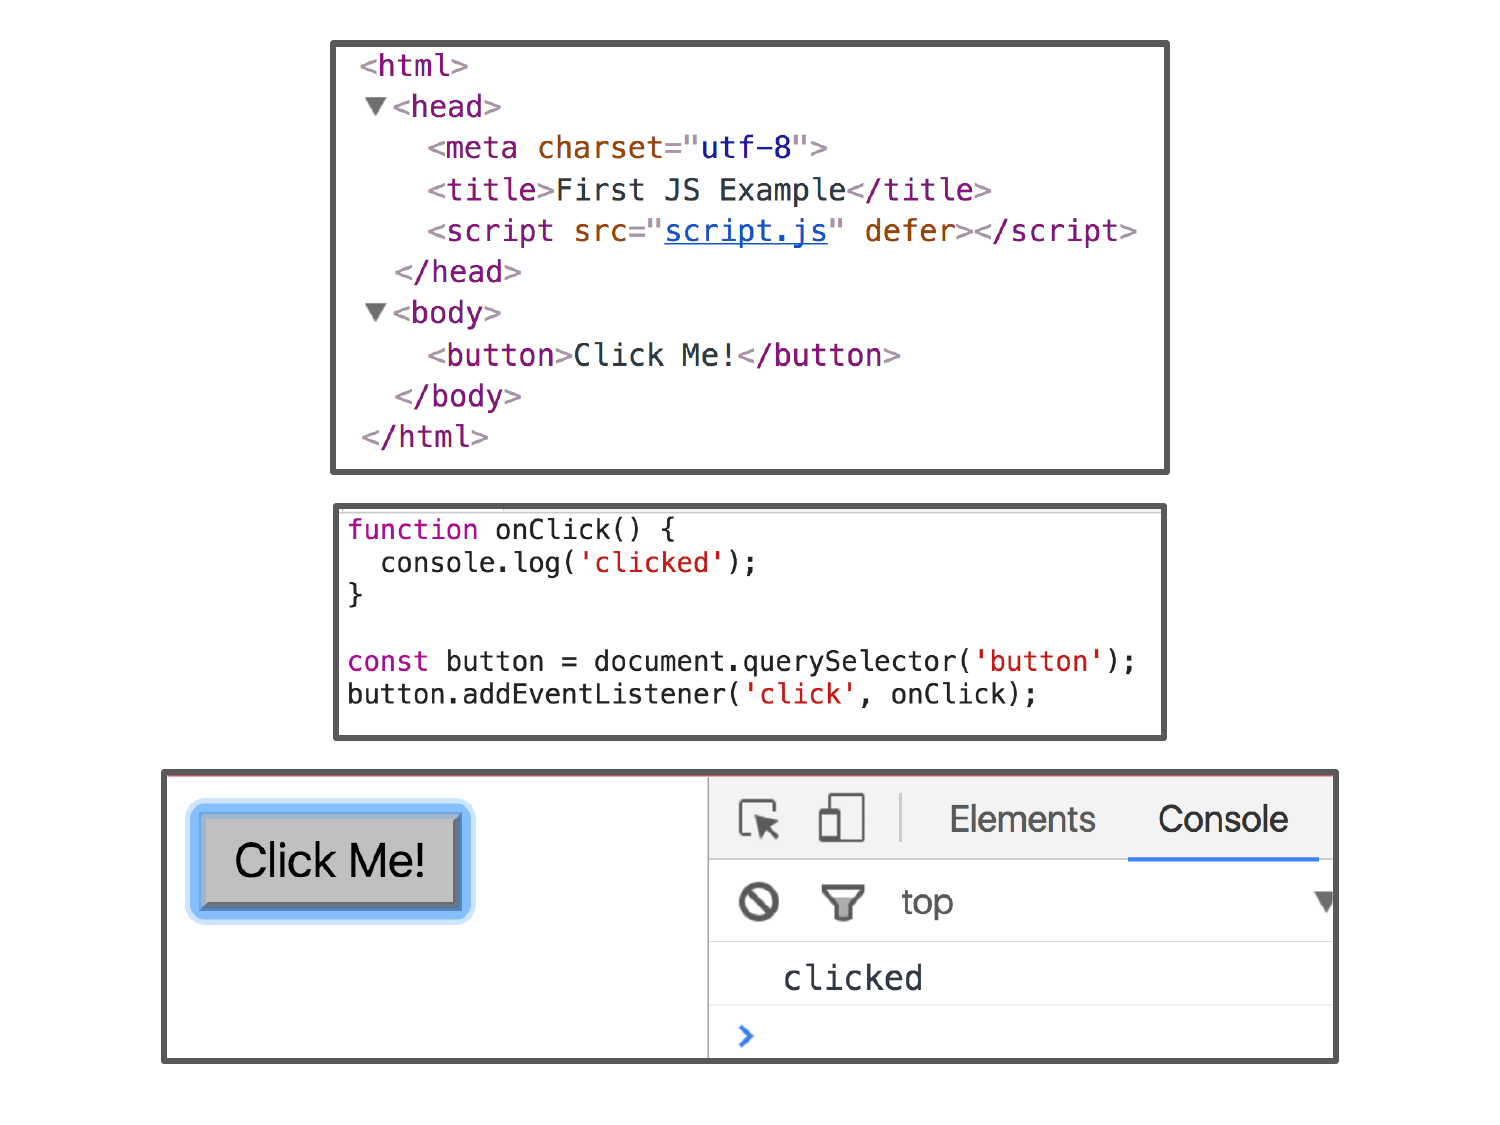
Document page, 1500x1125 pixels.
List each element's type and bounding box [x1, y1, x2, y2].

picture [336, 46, 1164, 469]
picture [167, 775, 1333, 1059]
picture [339, 509, 1161, 736]
